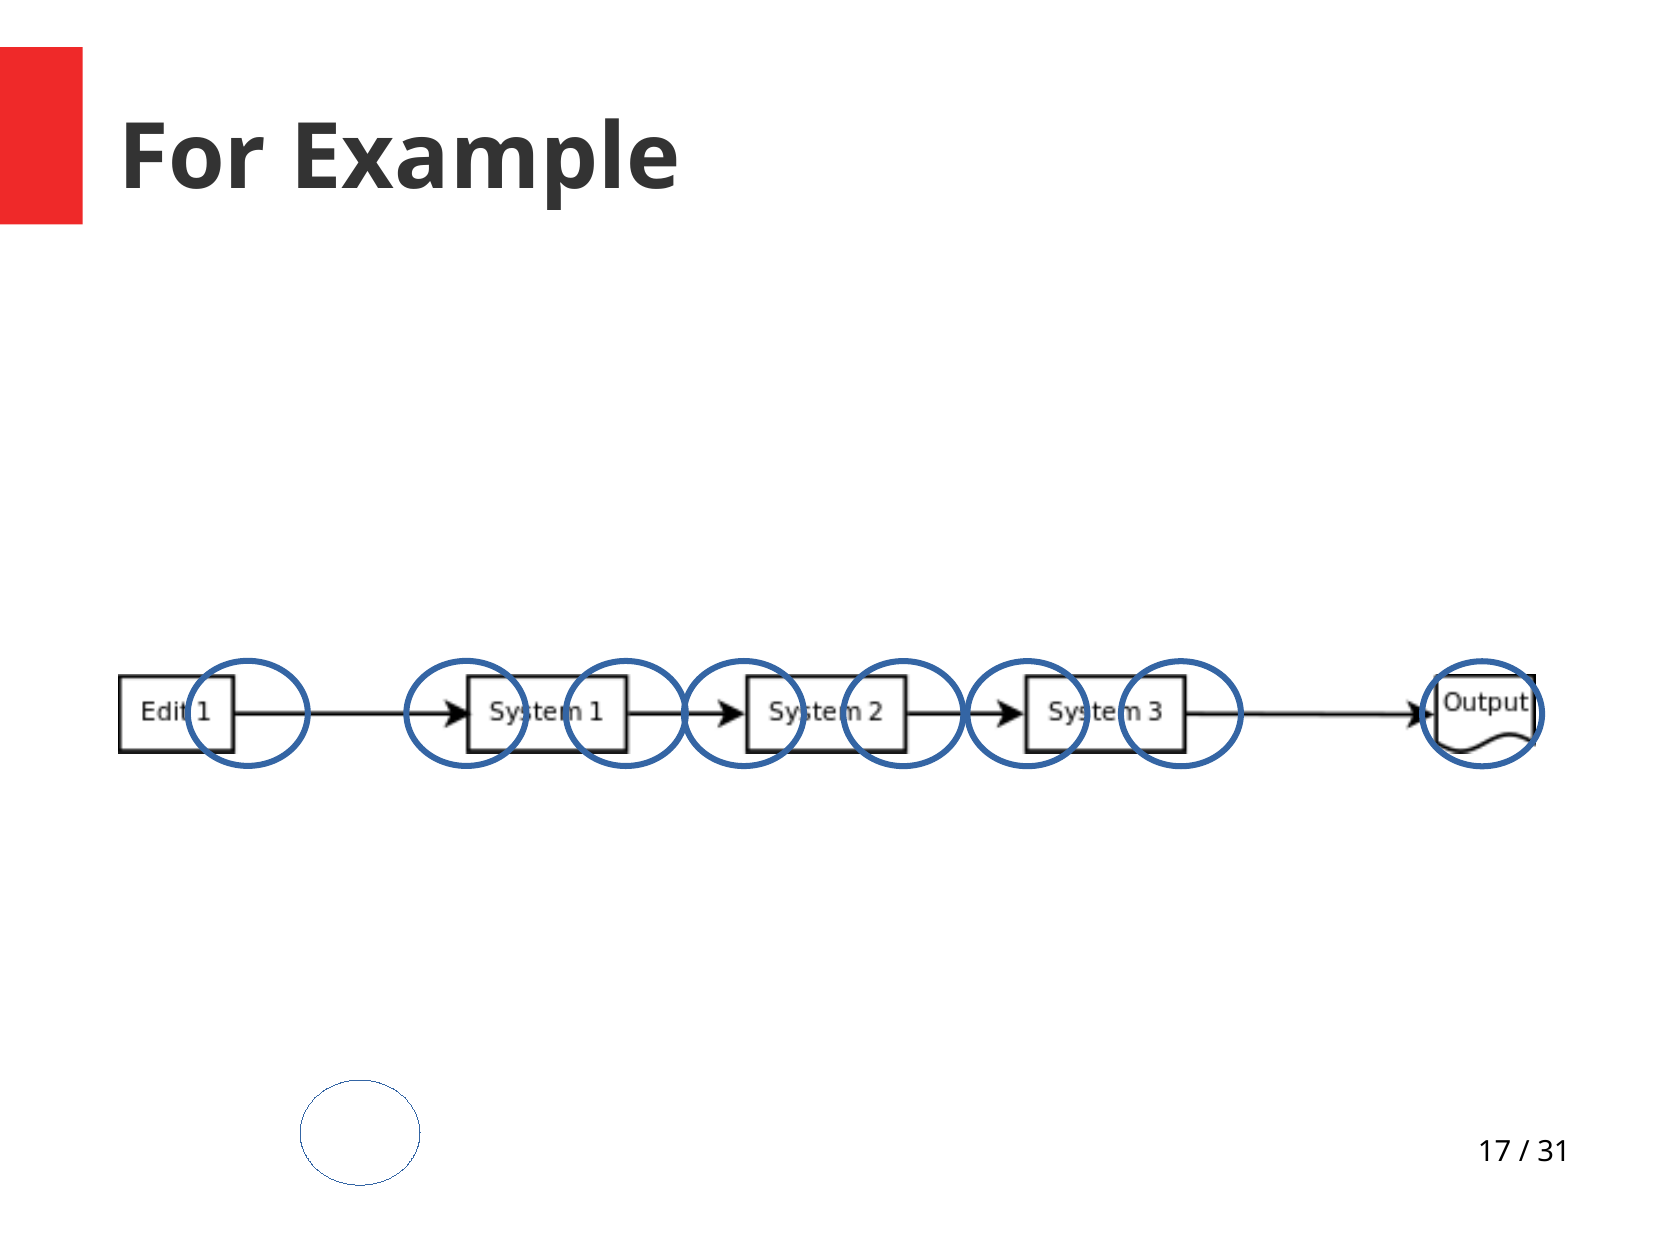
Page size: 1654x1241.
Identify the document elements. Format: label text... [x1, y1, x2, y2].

picture [118, 674, 208, 754]
text_box [967, 661, 1088, 767]
text_box [406, 660, 527, 766]
picture [1068, 674, 1141, 754]
picture [944, 674, 987, 754]
picture [1522, 739, 1536, 754]
picture [288, 674, 426, 754]
text_box [1422, 661, 1543, 767]
text_box [187, 660, 308, 766]
picture [506, 674, 586, 754]
text_box [1120, 661, 1241, 767]
picture [666, 727, 704, 754]
text_box [565, 660, 804, 767]
picture [784, 674, 863, 754]
text_box [300, 1080, 421, 1186]
picture [1221, 674, 1442, 754]
text_box [843, 661, 964, 767]
title For Example [118, 49, 1571, 257]
picture [1523, 674, 1536, 689]
picture [667, 674, 703, 700]
